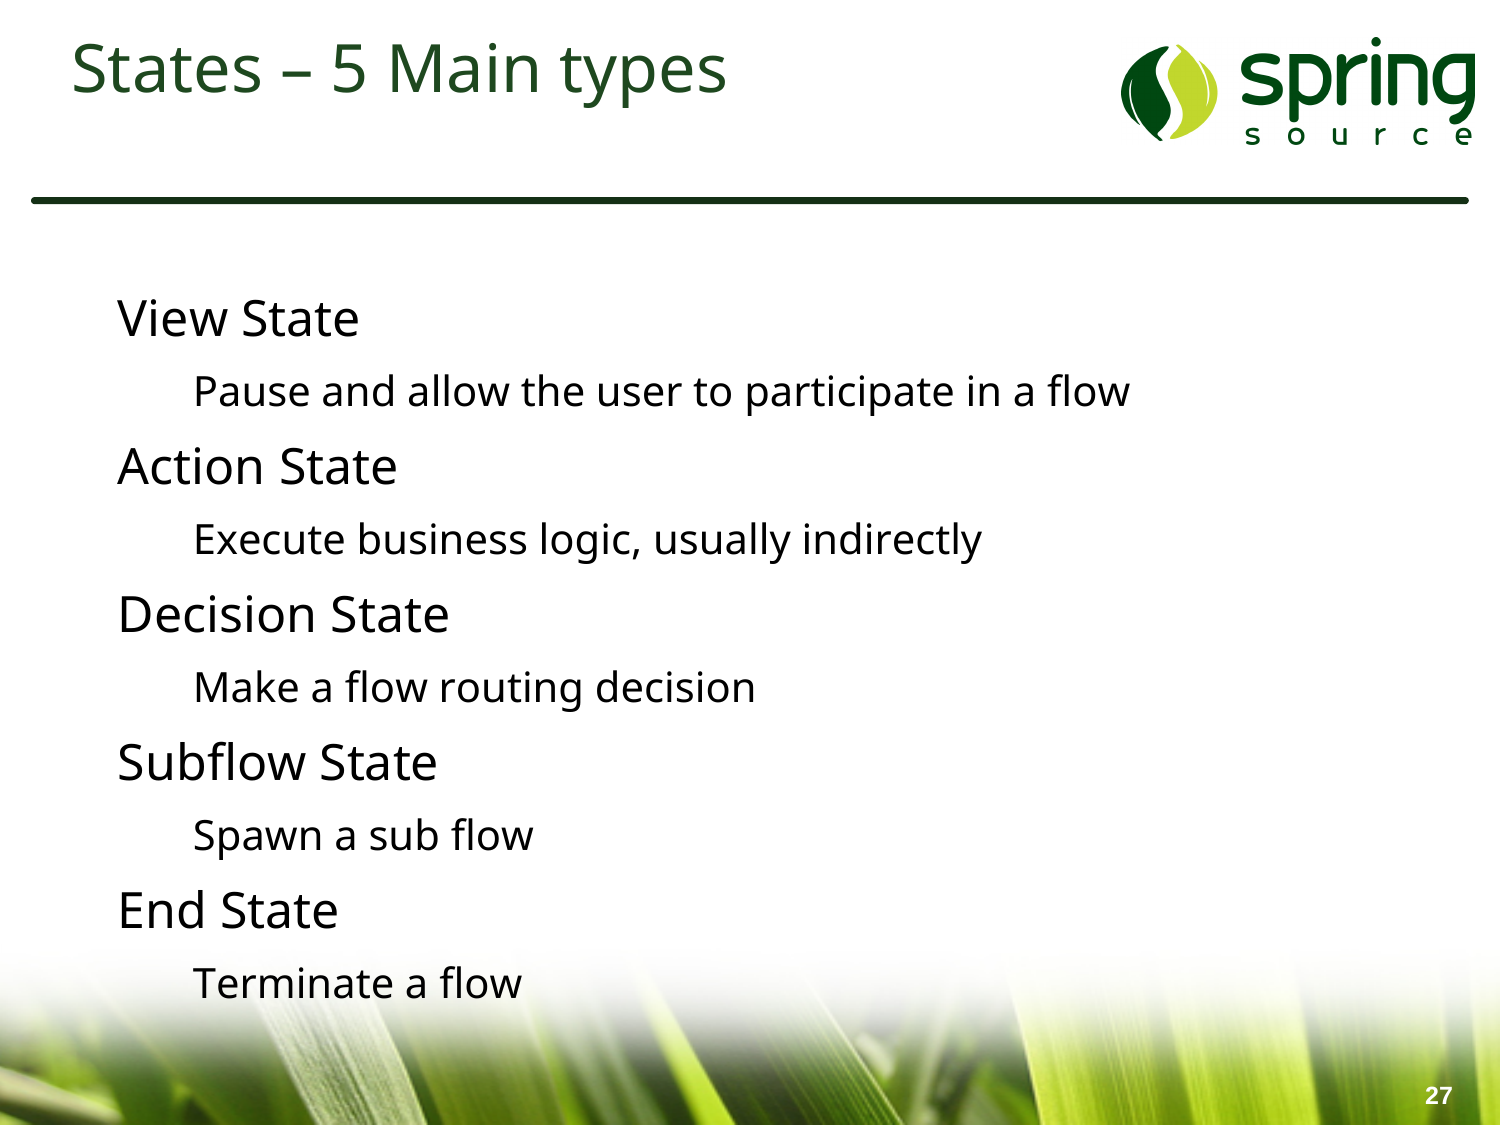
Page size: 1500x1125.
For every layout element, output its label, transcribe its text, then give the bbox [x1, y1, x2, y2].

title States – 5 Main types [56, 13, 1090, 177]
list View State Pause and allow the user to participate in a flow Action State Execute business logic, usually indirectly Decision State Make a flow routing decision Subflow State Spawn a sub flow End State Terminate a flow [103, 275, 1395, 953]
picture [1121, 37, 1475, 145]
picture [0, 944, 1500, 1125]
